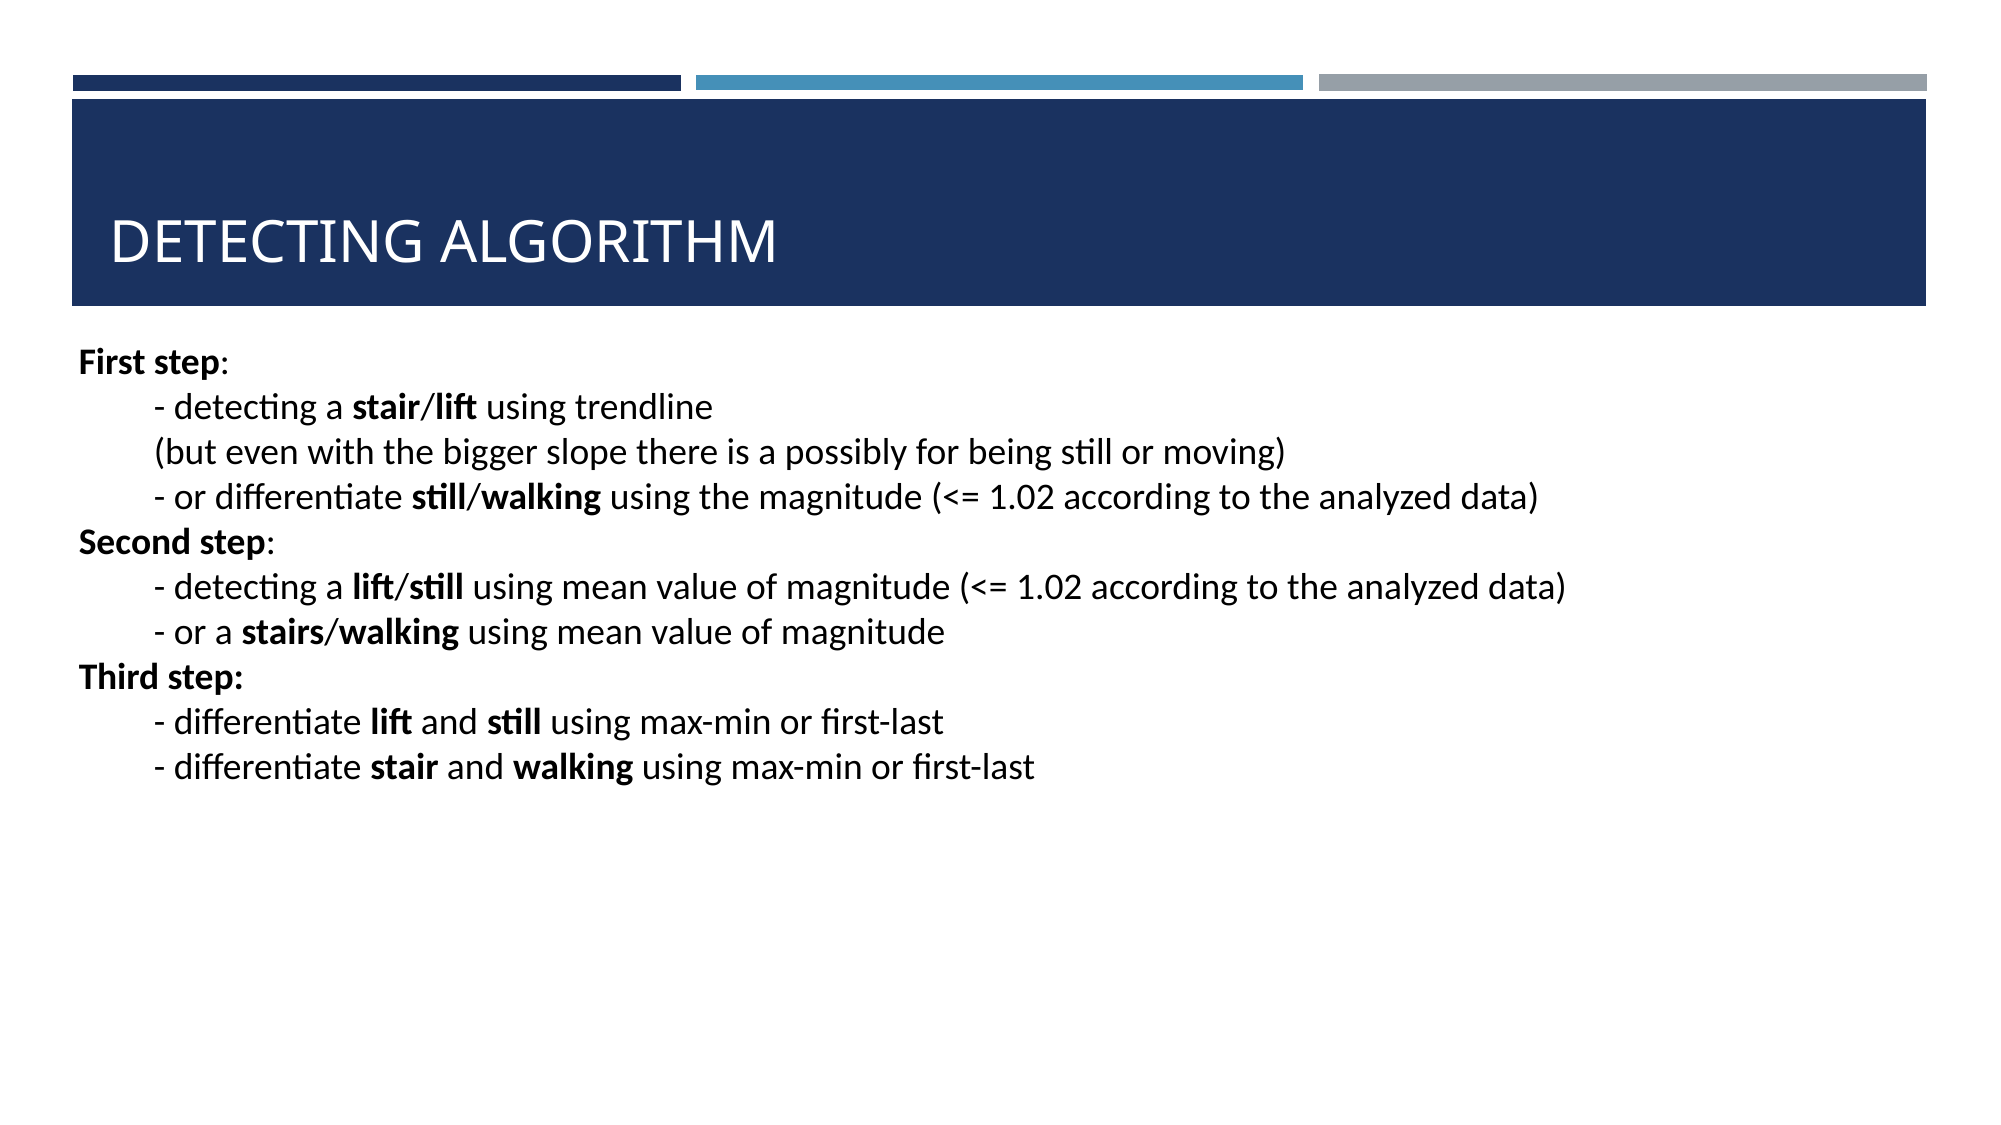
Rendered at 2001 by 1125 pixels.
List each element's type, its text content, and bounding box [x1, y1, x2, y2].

title Detecting Algorithm [94, 119, 1904, 282]
text_box First step: - detecting a stair/lift using trendline (but even with the bigger slope there is a possibly for being still or moving) - or differentiate still/walking using the magnitude (<= 1.02 according to the analyzed data) Second step: - detecting a lift/still using mean value of magnitude (<= 1.02 according to the analyzed data) - or a stairs/walking using mean value of magnitude Third step: - differentiate lift and still using max-min or first-last - differentiate stair and walking using max-min or first-last [63, 329, 1874, 800]
